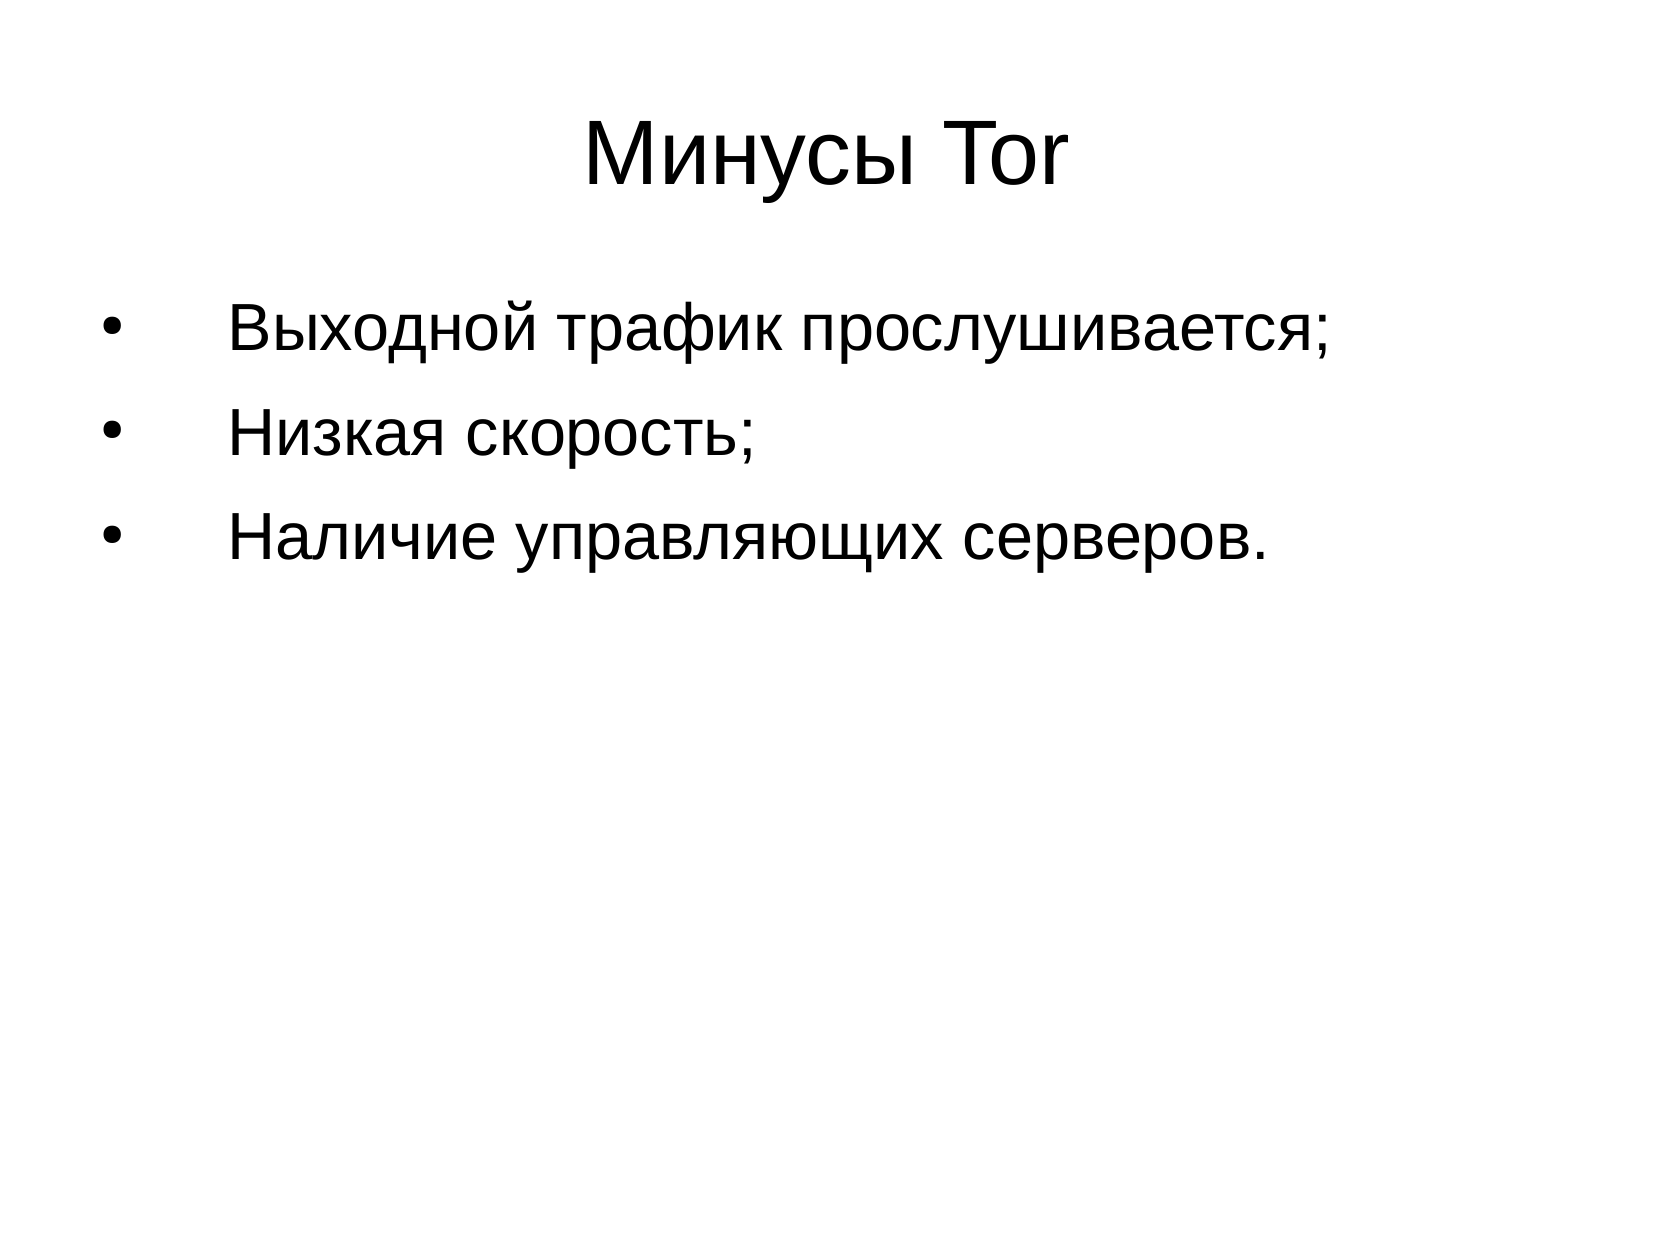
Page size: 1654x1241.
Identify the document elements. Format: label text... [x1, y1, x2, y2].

list Выходной трафик прослушивается; Низкая скорость; Наличие управляющих серверов. [82, 290, 1571, 1010]
title Минусы Tor [82, 49, 1571, 257]
